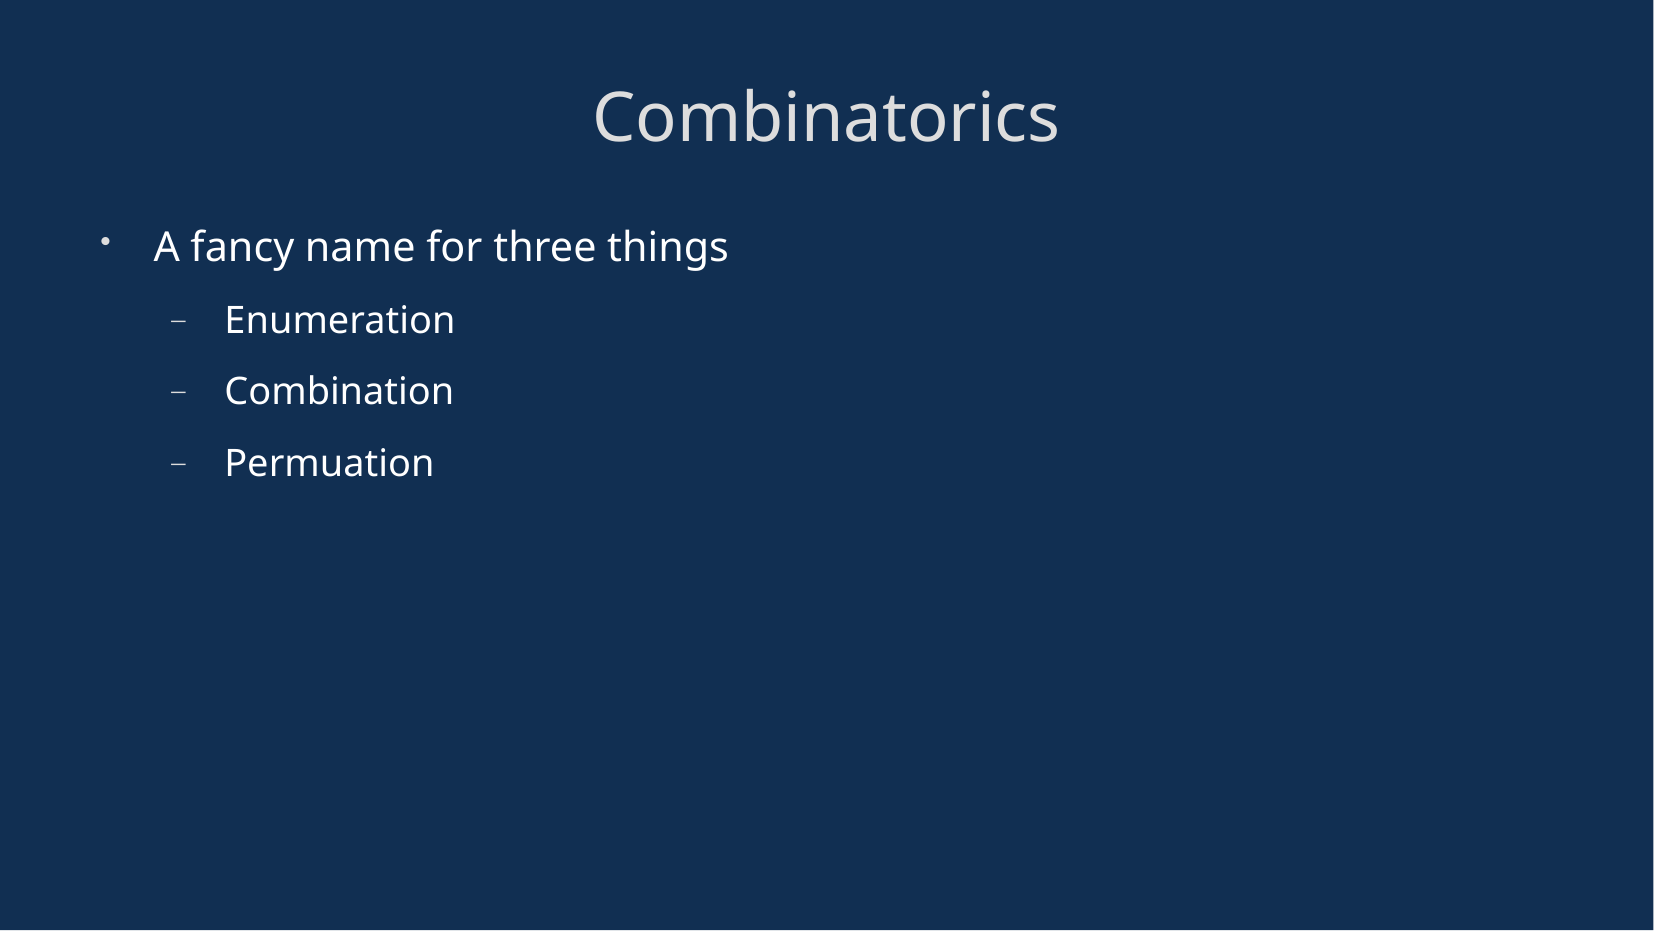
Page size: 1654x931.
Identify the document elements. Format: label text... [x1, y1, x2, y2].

title Combinatorics [82, 37, 1571, 193]
list A fancy name for three things Enumeration Combination Permuation [82, 217, 1571, 758]
